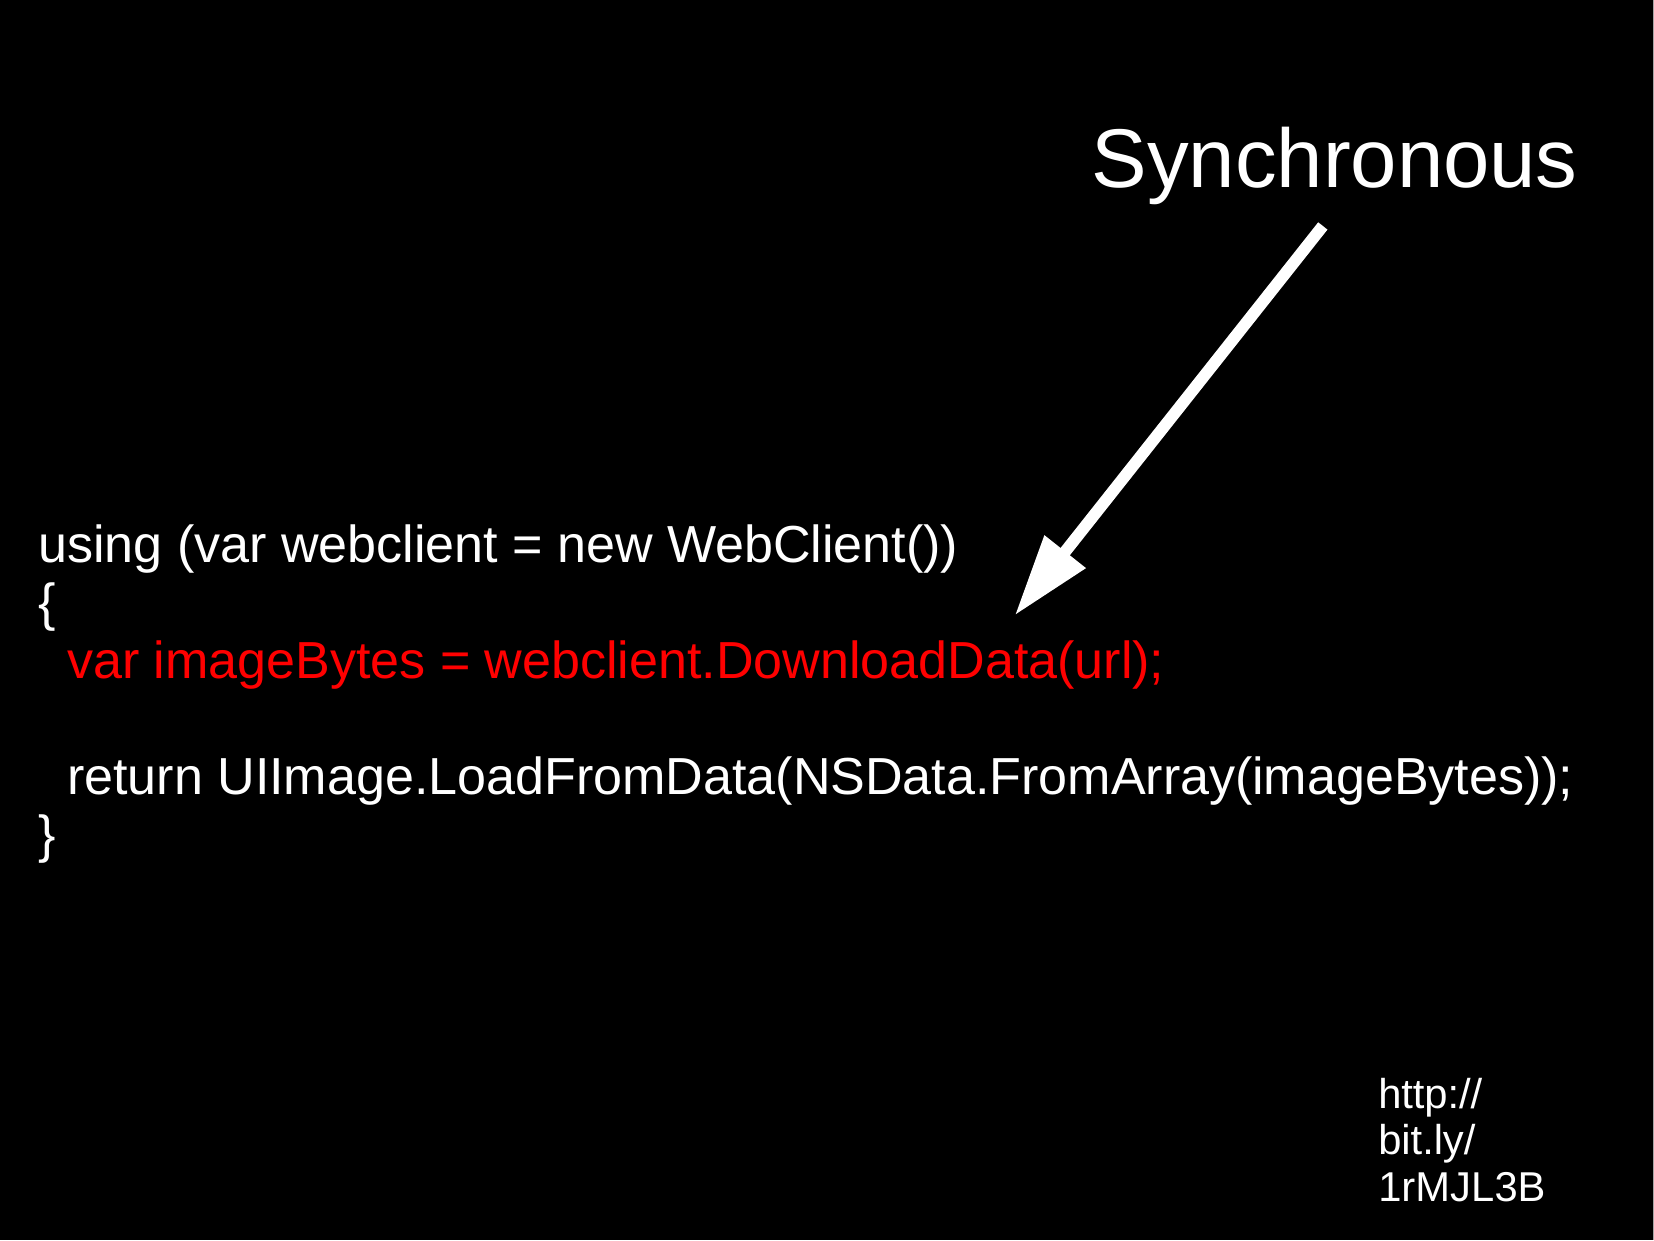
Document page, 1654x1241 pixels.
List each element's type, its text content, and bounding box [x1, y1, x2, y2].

text_box using (var webclient = new WebClient()) { var imageBytes = webclient.DownloadData(url); return UIImage.LoadFromData(NSData.FromArray(imageBytes)); } [23, 507, 1619, 957]
text_box http://bit.ly/1rMJL3B [1363, 1062, 1607, 1191]
text_box Synchronous [1051, 104, 1619, 213]
